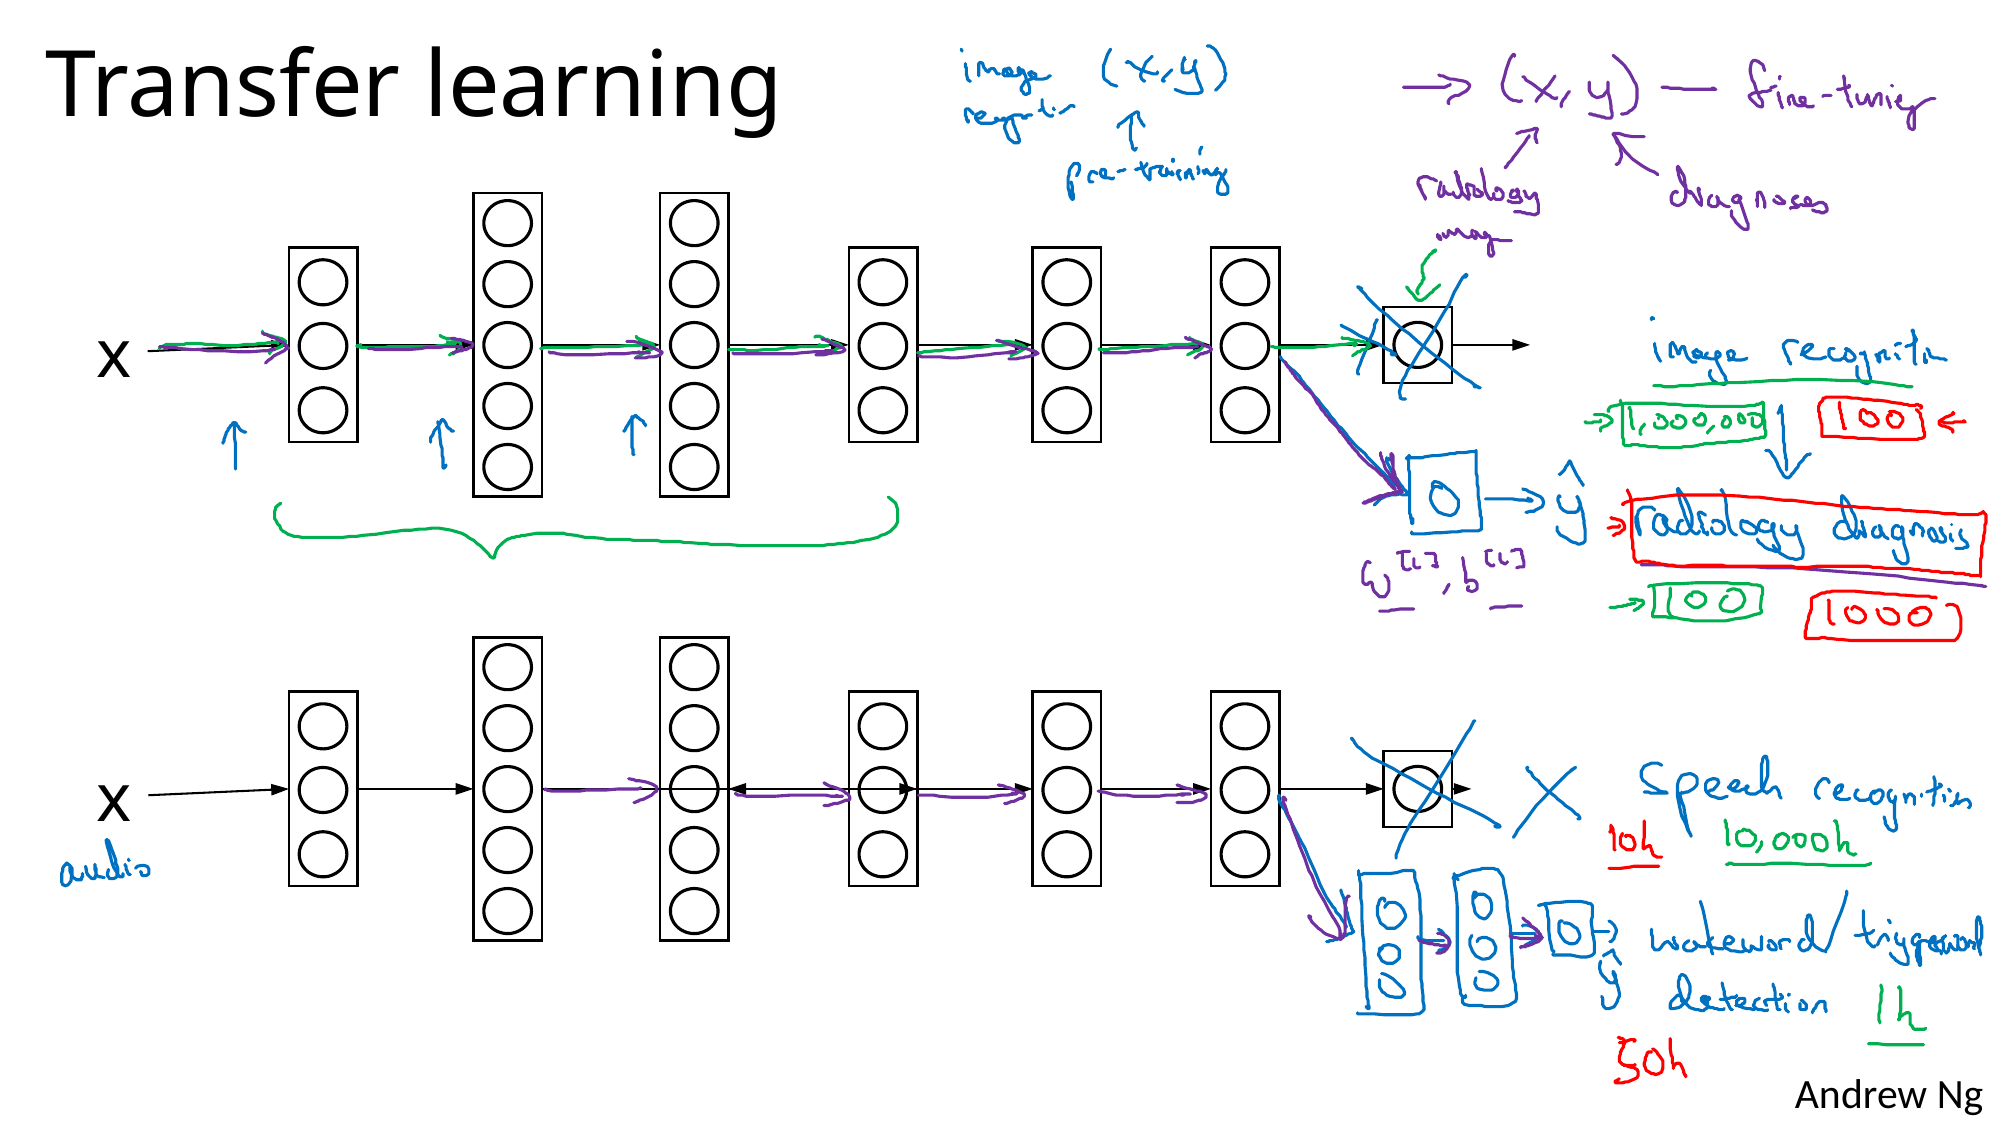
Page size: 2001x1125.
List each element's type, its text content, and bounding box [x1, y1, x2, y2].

title Transfer learning [30, 29, 2000, 248]
picture [58, 42, 1989, 1087]
text_box x [81, 303, 148, 393]
